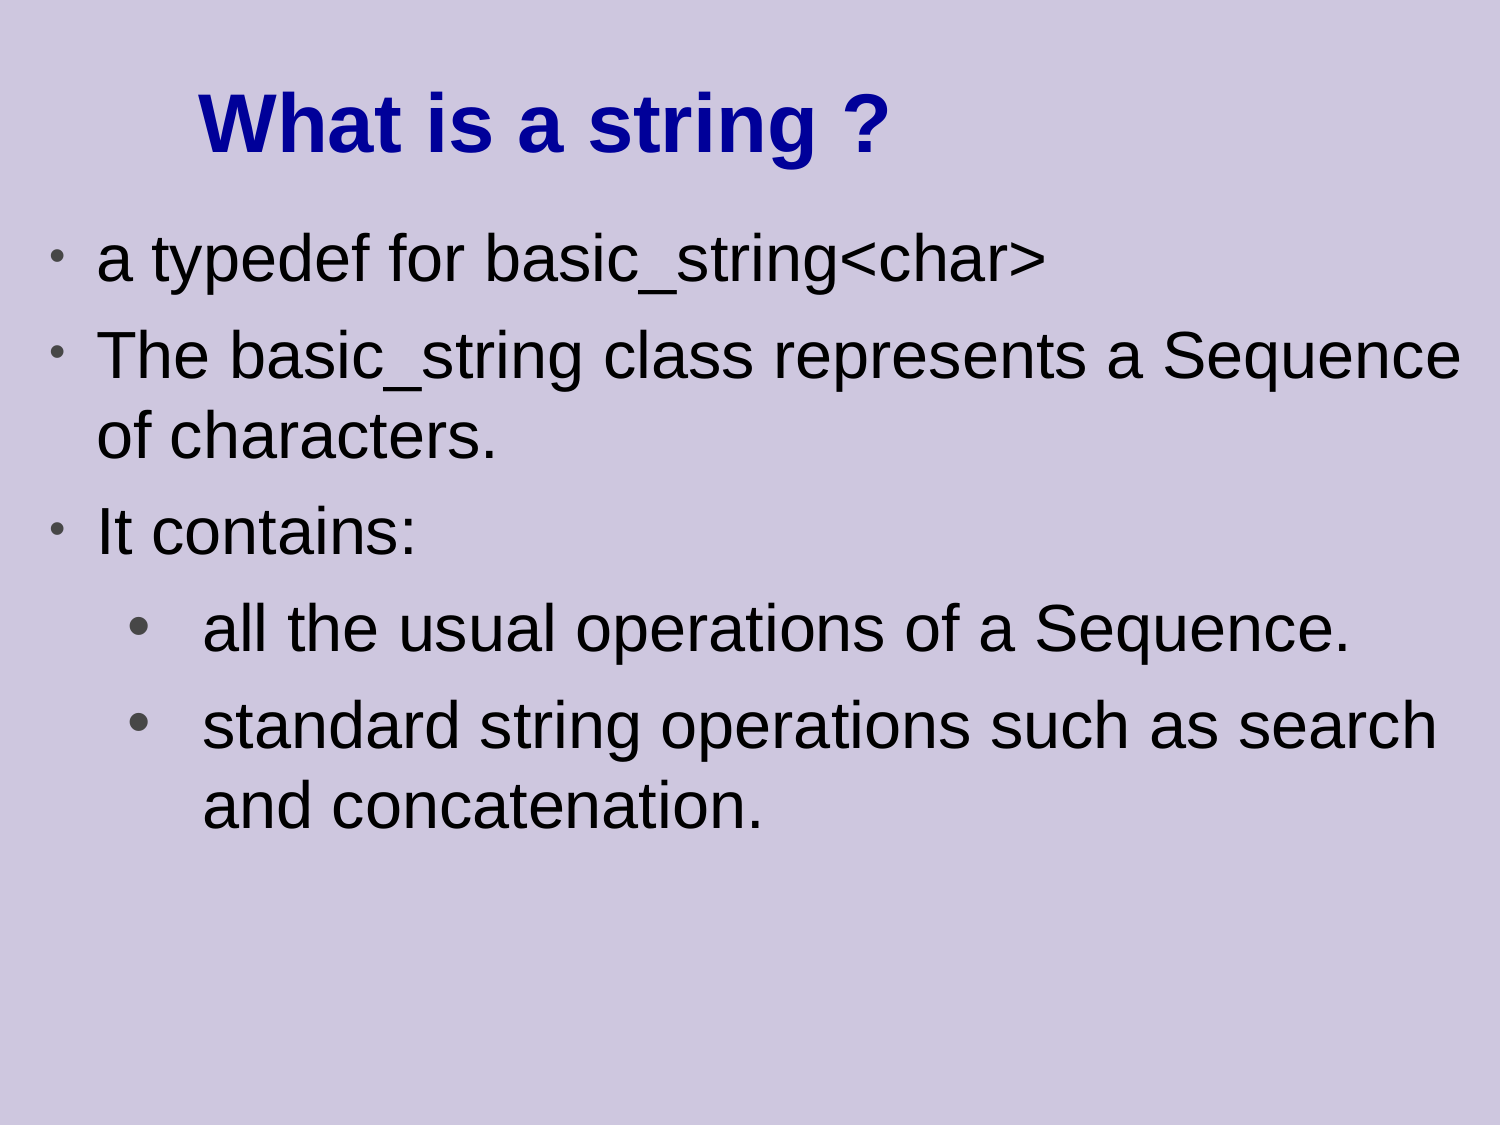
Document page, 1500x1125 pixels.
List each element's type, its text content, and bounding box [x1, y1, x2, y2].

list a typedef for basic_string<char> The basic_string class represents a Sequence of characters. It contains: all the usual operations of a Sequence. standard string operations such as search and concatenation. [49, 215, 1468, 1040]
title What is a string ? [198, 18, 1468, 215]
